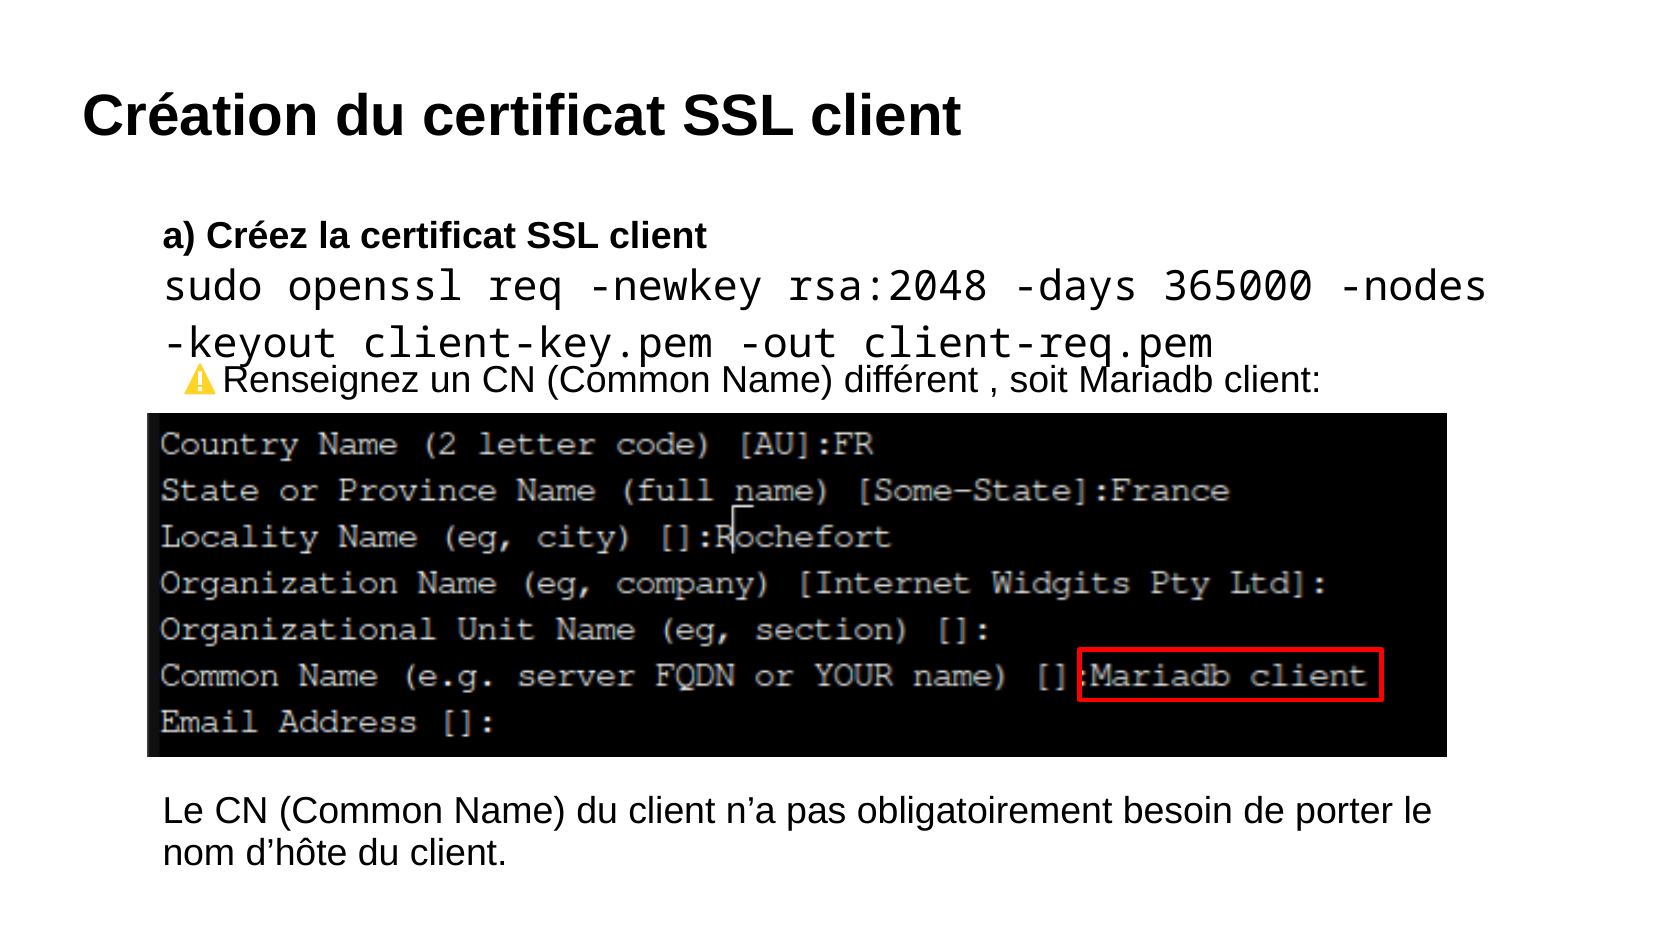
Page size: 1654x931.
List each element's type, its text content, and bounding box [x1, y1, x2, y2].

title Création du certificat SSL client [82, 37, 1571, 193]
text_box Le CN (Common Name) du client n’a pas obligatoirement besoin de porter le nom d’hôte du client. [147, 781, 1453, 881]
text_box [185, 364, 215, 394]
text_box a) Créez la certificat SSL client sudo openssl req -newkey rsa:2048 -days 365000 -nodes -keyout client-key.pem -out client-req.pem [147, 206, 1529, 331]
text_box Renseignez un CN (Common Name) différent , soit Mariadb client: [197, 350, 1459, 408]
picture [147, 413, 1447, 757]
